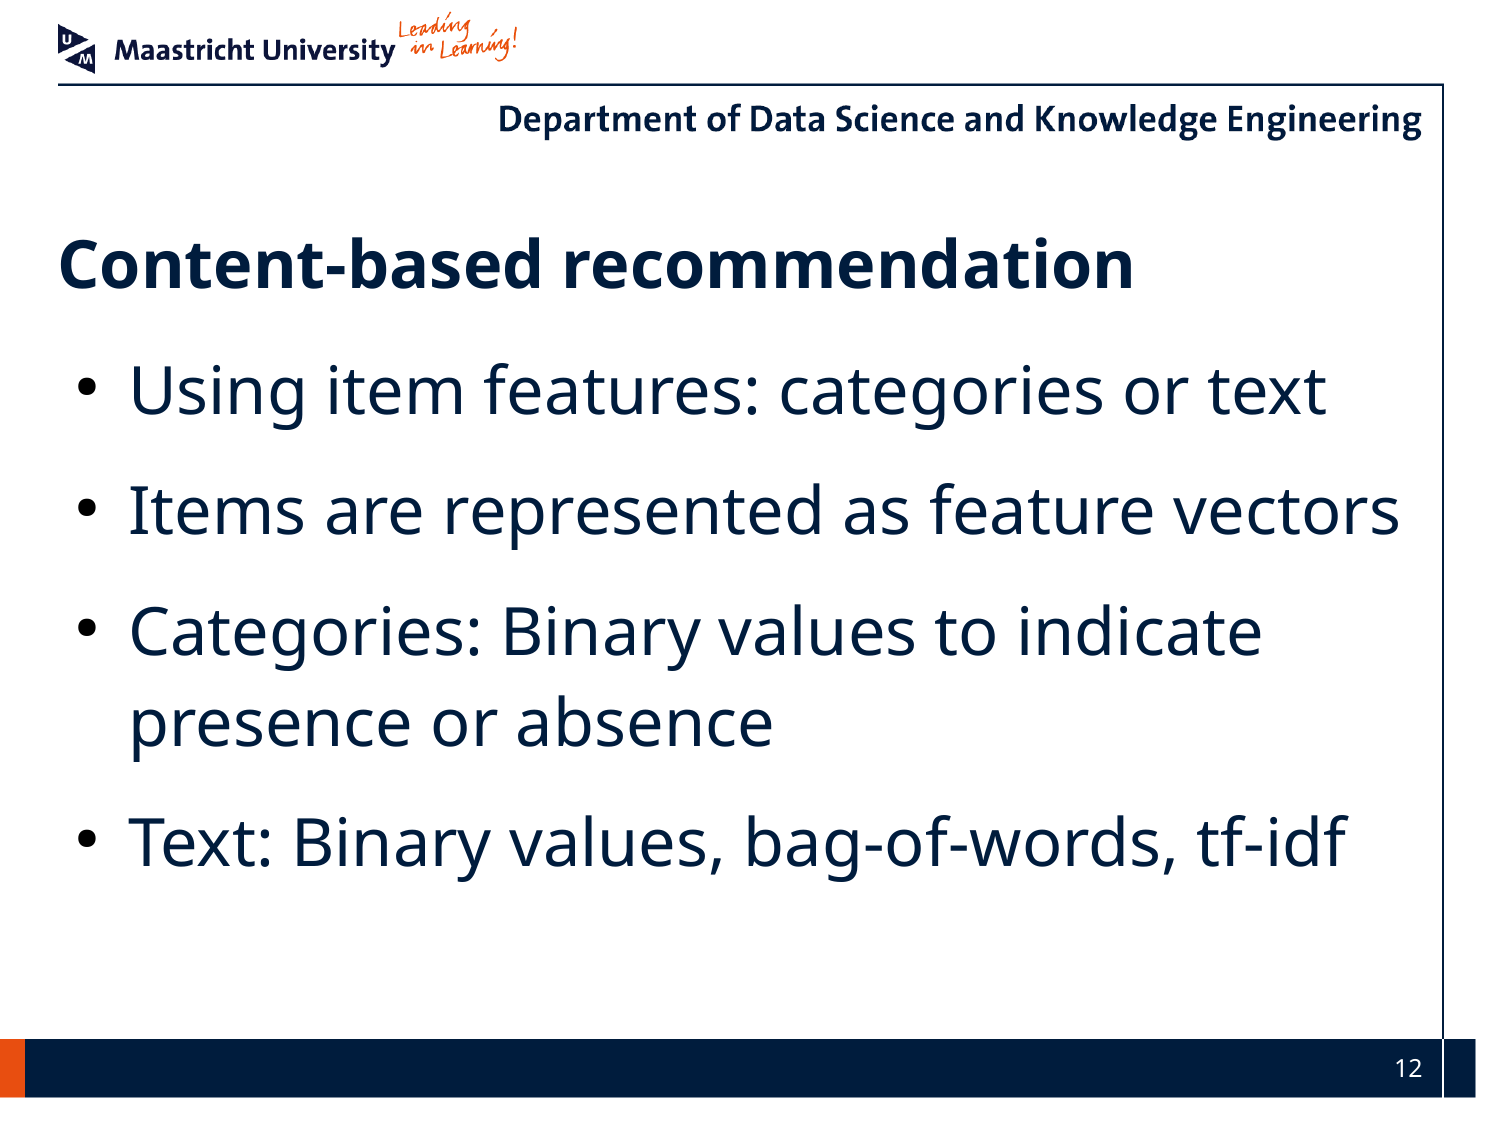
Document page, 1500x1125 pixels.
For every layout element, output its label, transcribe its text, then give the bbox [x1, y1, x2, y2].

picture [0, 0, 1500, 1125]
title Content-based recommendation [57, 200, 1425, 325]
list Using item features: categories or text Items are represented as feature vectors Categories: Binary values to indicate presence or absence Text: Binary values, bag-of-words, tf-idf [57, 343, 1425, 1019]
